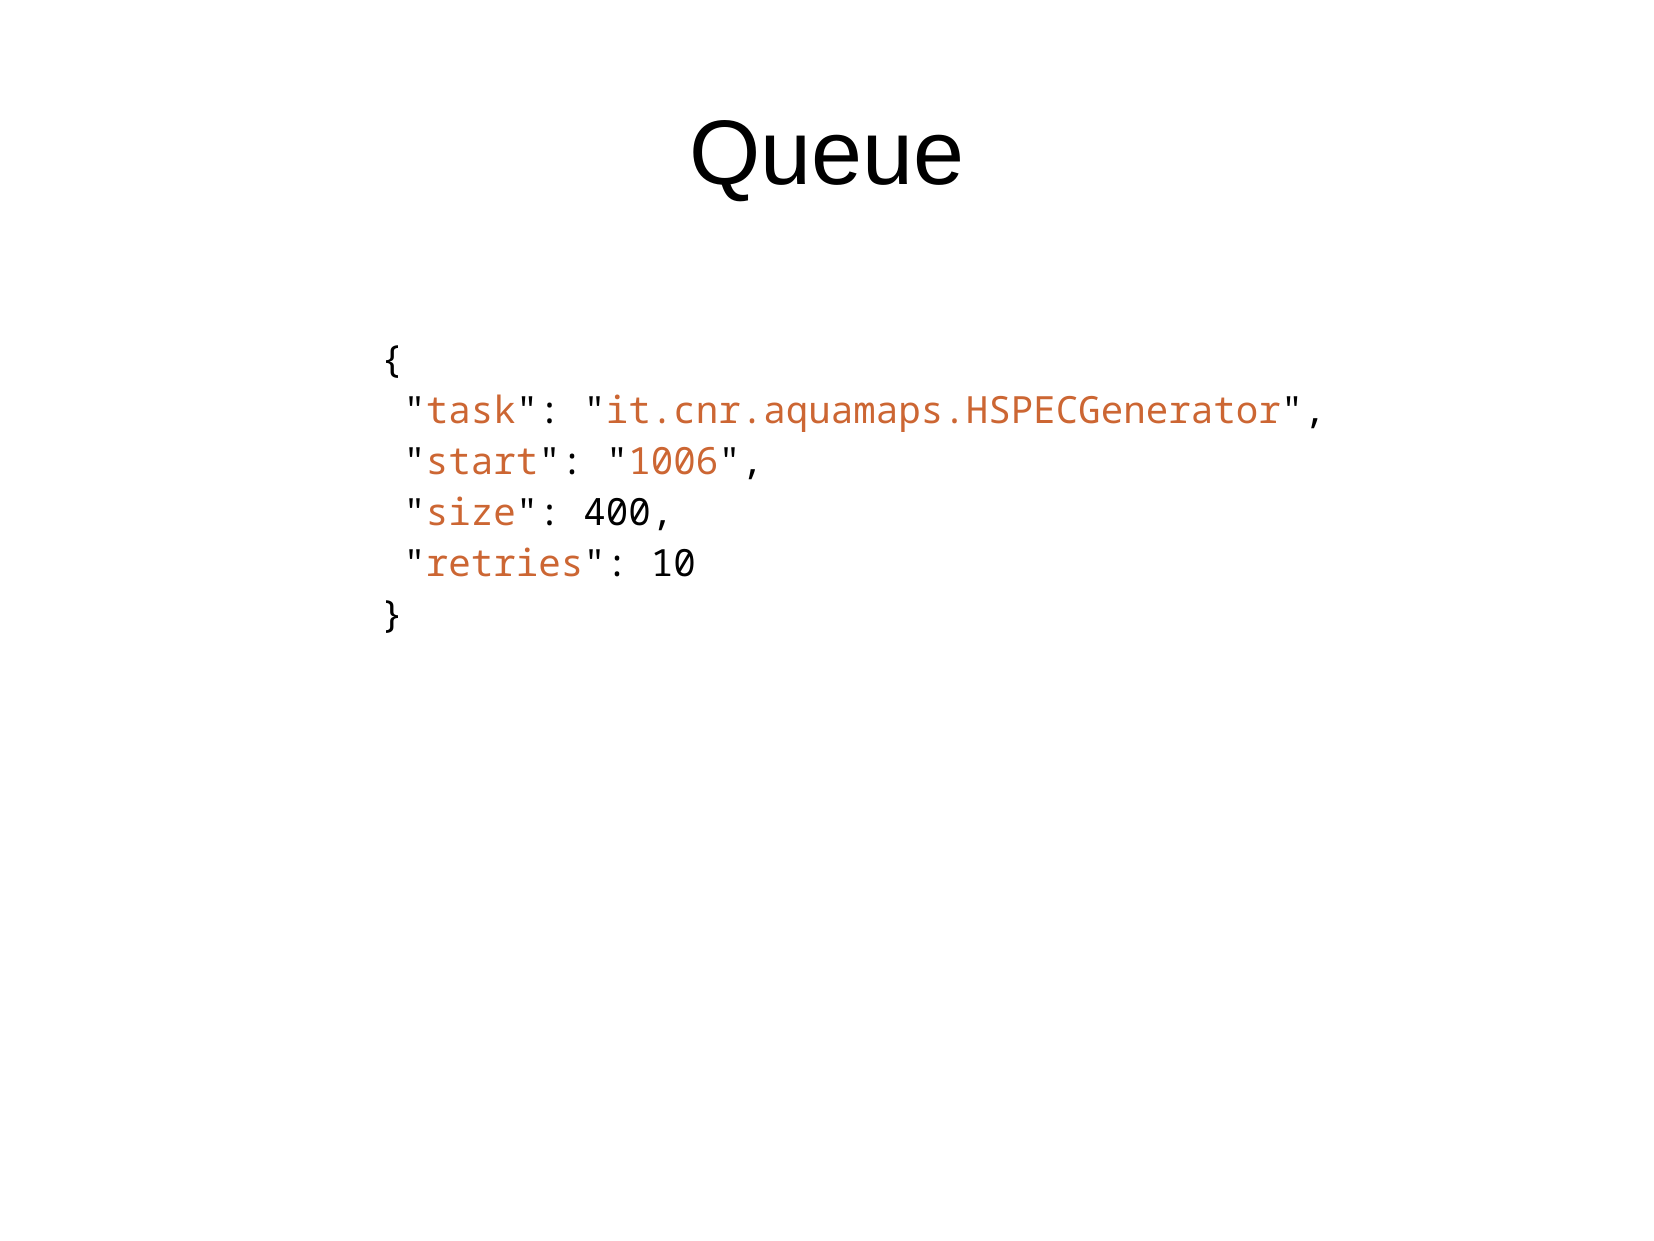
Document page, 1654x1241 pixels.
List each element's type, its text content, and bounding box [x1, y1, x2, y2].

text_box { "task": "it.cnr.aquamaps.HSPECGenerator", "start": "1006", "size": 400, "retries": 10 } [366, 324, 1341, 669]
title Queue [82, 56, 1571, 250]
